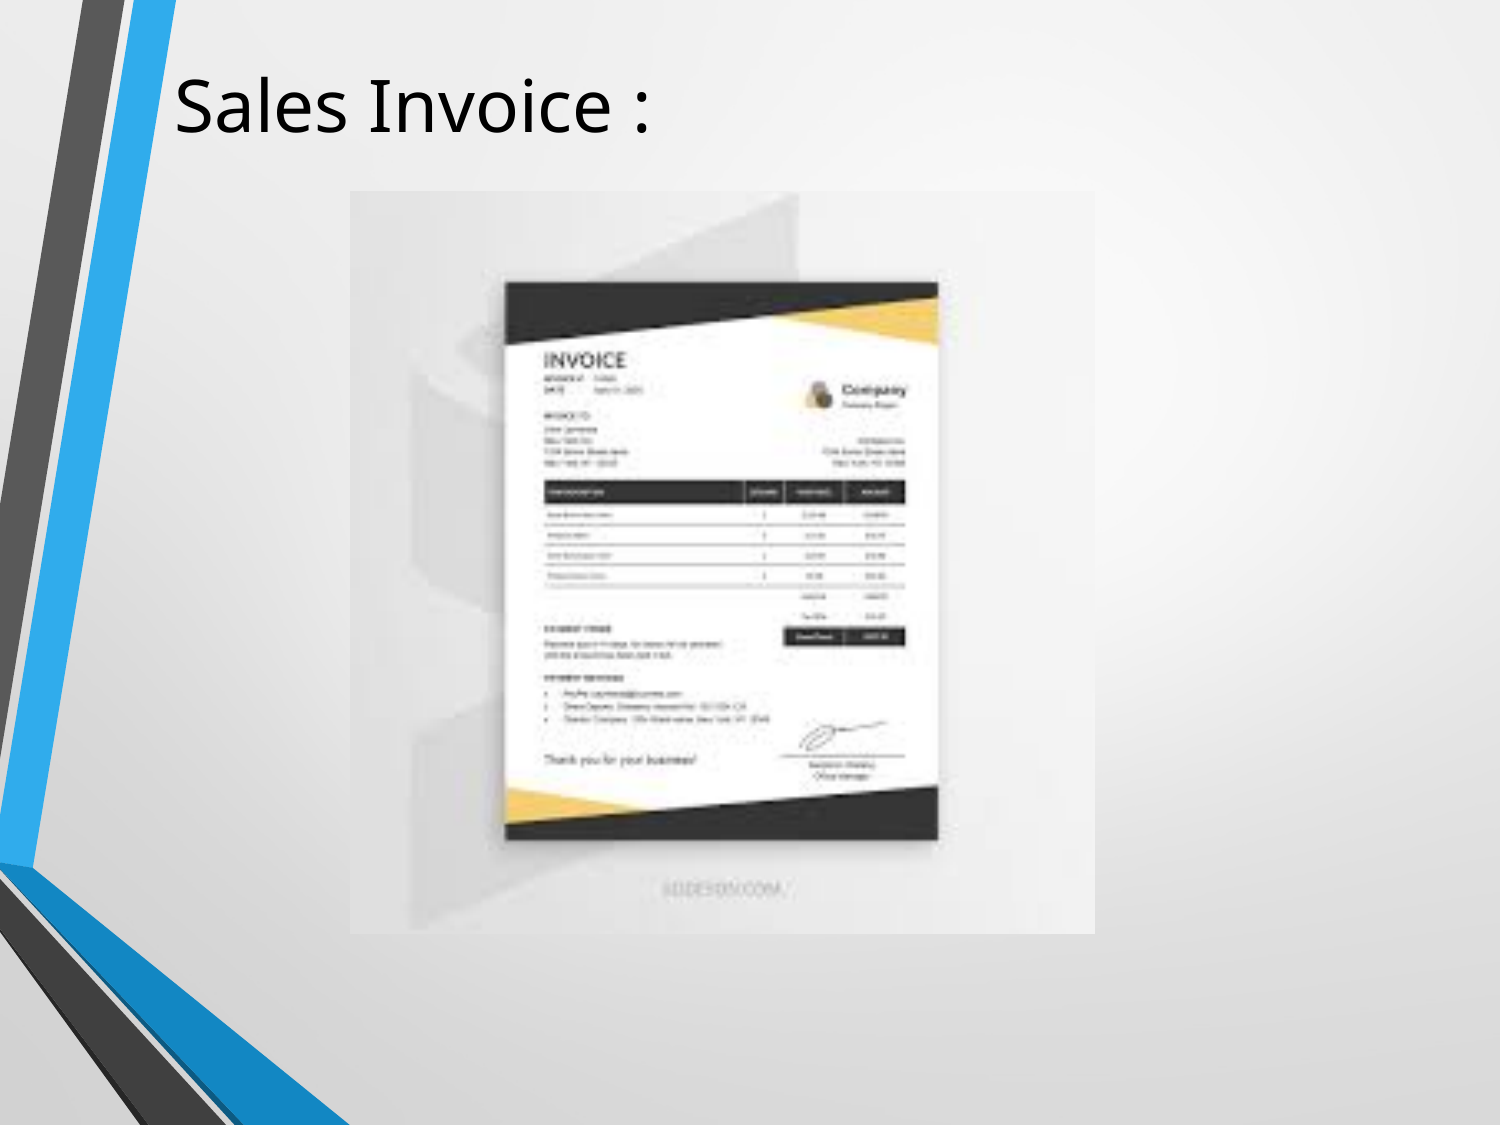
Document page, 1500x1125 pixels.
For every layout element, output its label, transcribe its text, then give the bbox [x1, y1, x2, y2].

picture [350, 191, 1095, 934]
title Sales Invoice : [159, 47, 1342, 162]
